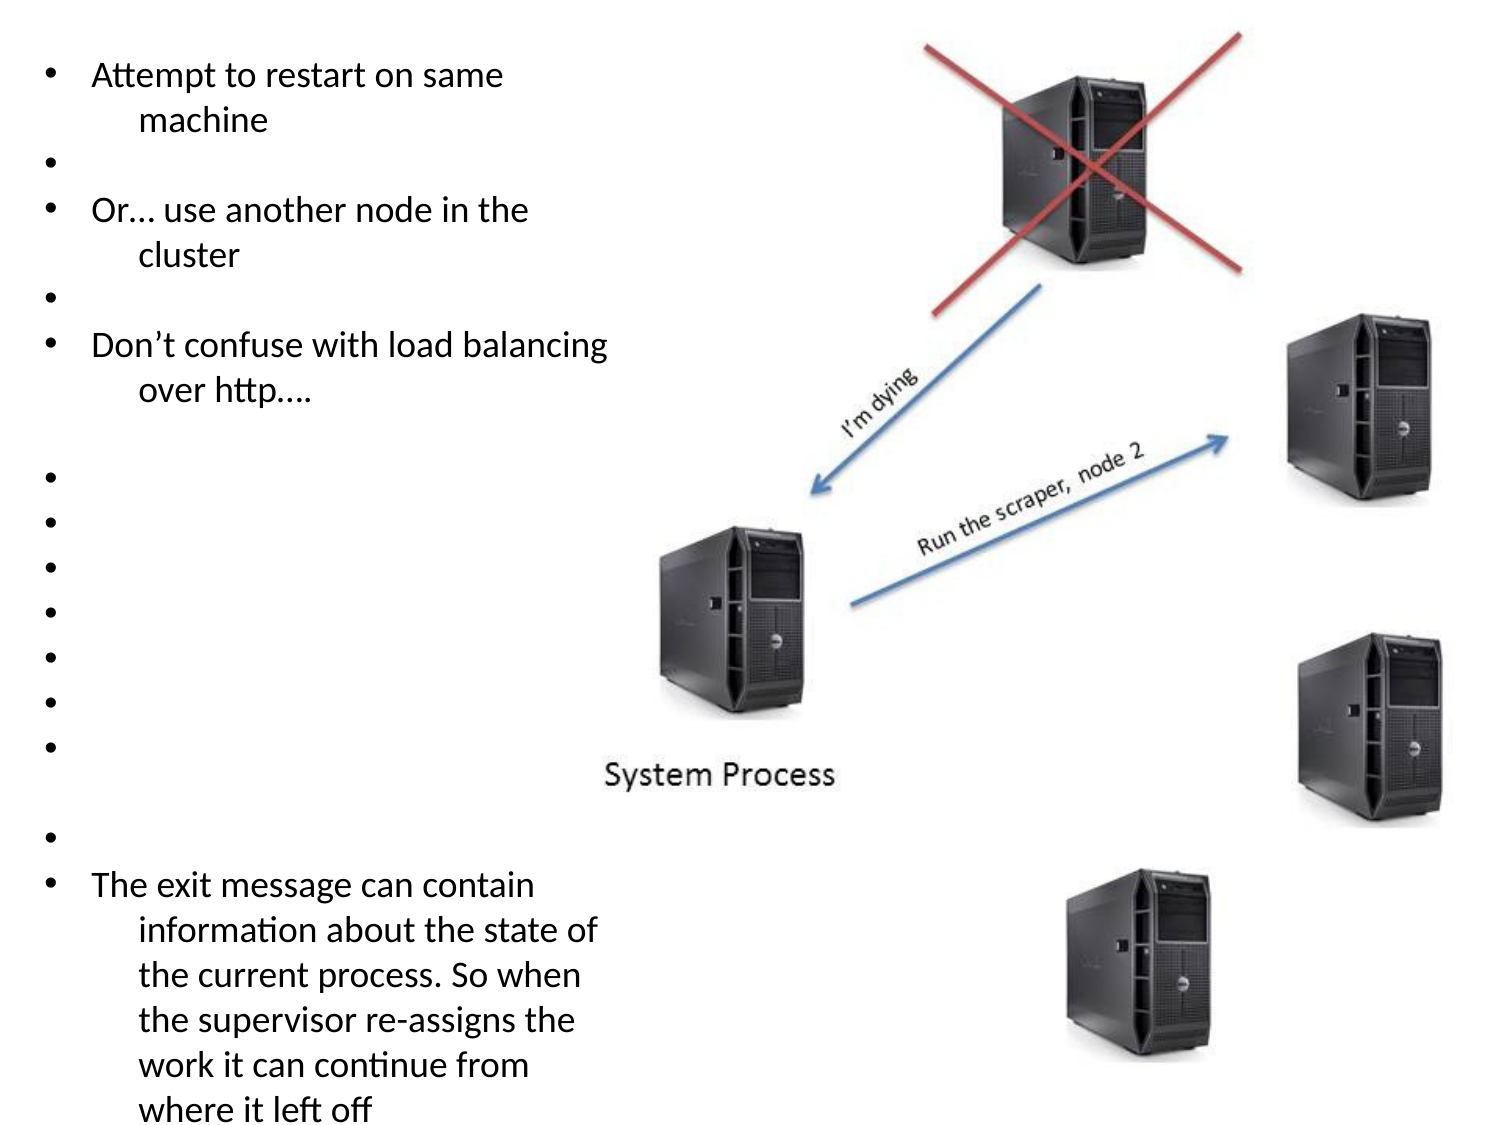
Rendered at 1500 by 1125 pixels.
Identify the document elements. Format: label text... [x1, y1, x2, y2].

text_box Attempt to restart on same machine Or… use another node in the cluster Don’t confuse with load balancing over http…. The exit message can contain information about the state of the current process. So when the supervisor re-assigns the work it can continue from where it left off [29, 42, 644, 1104]
picture [578, 4, 1500, 1091]
